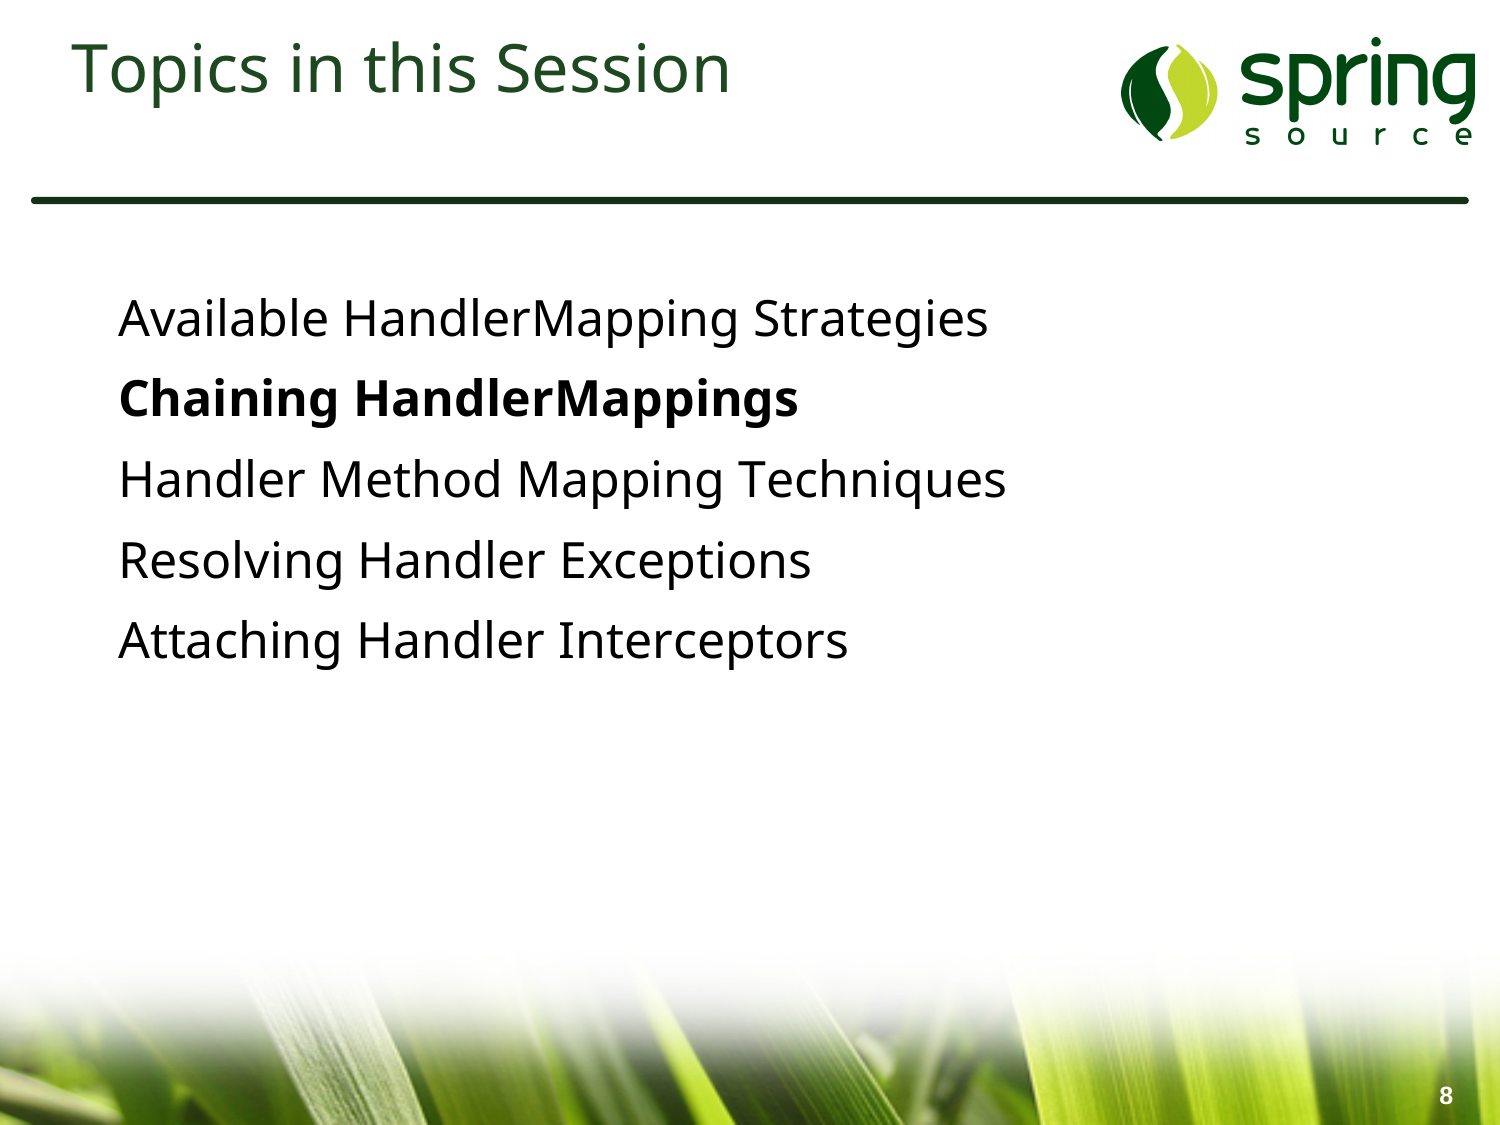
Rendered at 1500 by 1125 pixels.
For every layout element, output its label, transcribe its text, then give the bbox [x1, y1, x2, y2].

picture [0, 944, 1500, 1125]
title Topics in this Session [56, 13, 1089, 176]
list Available HandlerMapping Strategies Chaining HandlerMappings Handler Method Mapping Techniques Resolving Handler Exceptions Attaching Handler Interceptors [103, 275, 1394, 938]
picture [1121, 37, 1475, 145]
